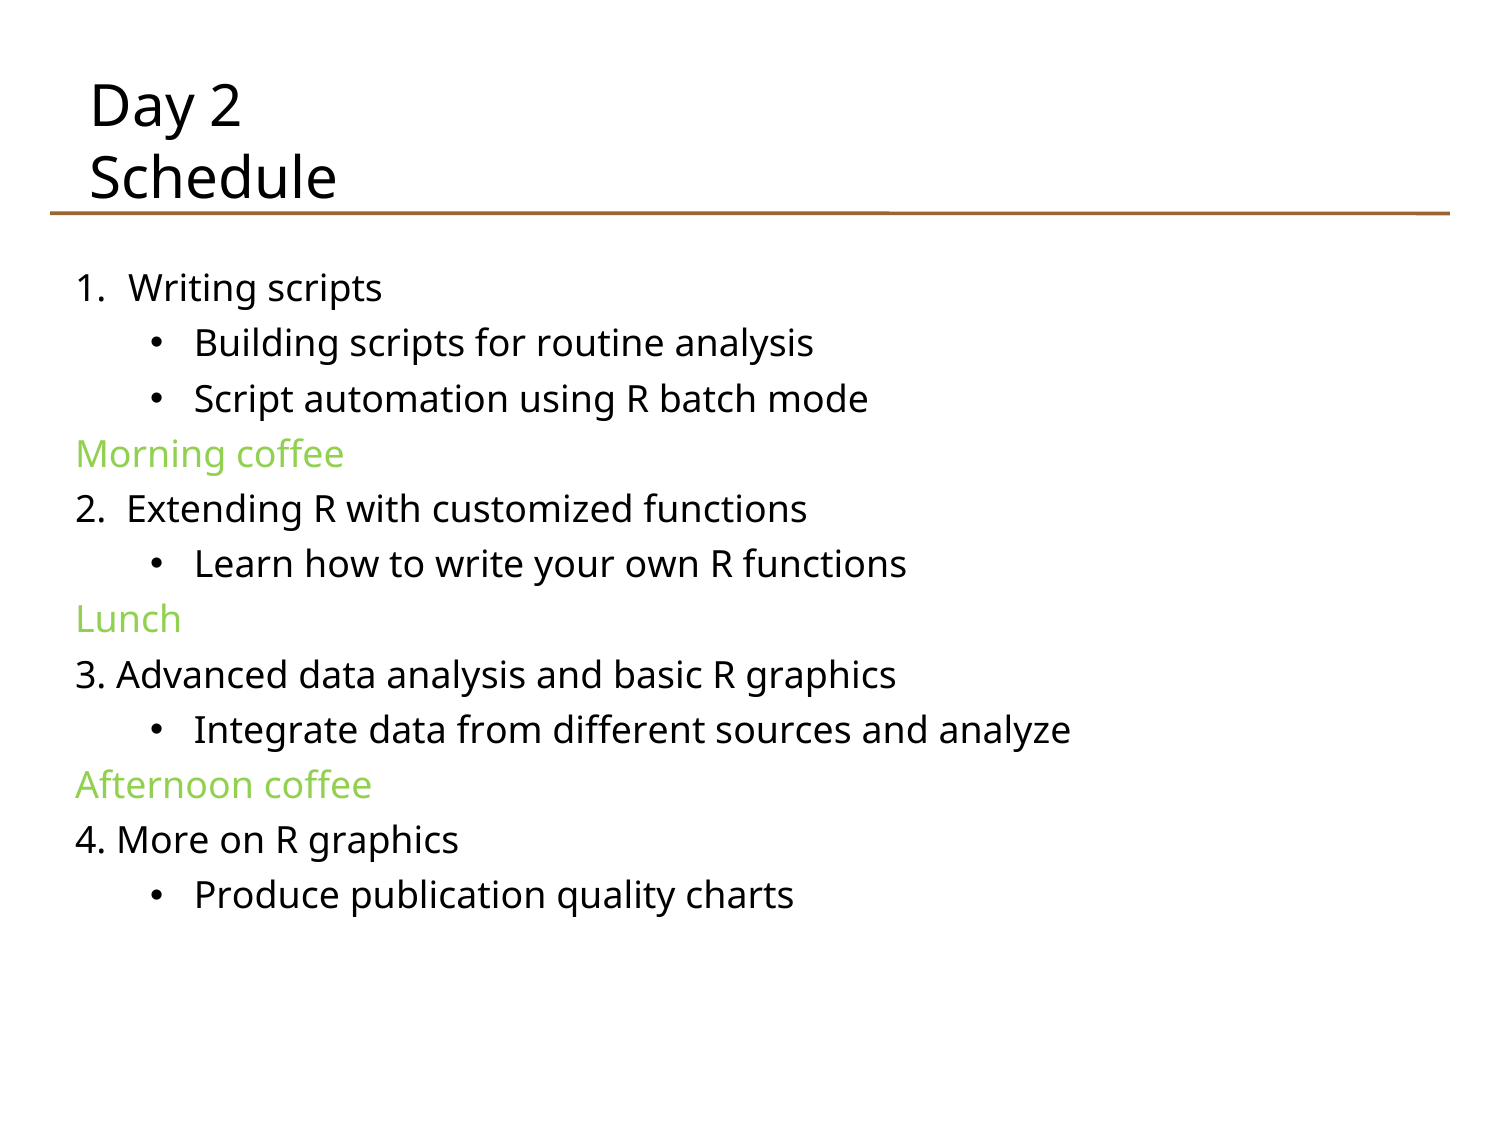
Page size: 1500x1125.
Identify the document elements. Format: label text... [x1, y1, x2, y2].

text_box Writing scripts Building scripts for routine analysis Script automation using R batch mode Morning coffee 2. Extending R with customized functions Learn how to write your own R functions Lunch 3. Advanced data analysis and basic R graphics Integrate data from different sources and analyze Afternoon coffee 4. More on R graphics Produce publication quality charts [75, 263, 1425, 1028]
text_box Day 2 Schedule [75, 44, 1425, 233]
